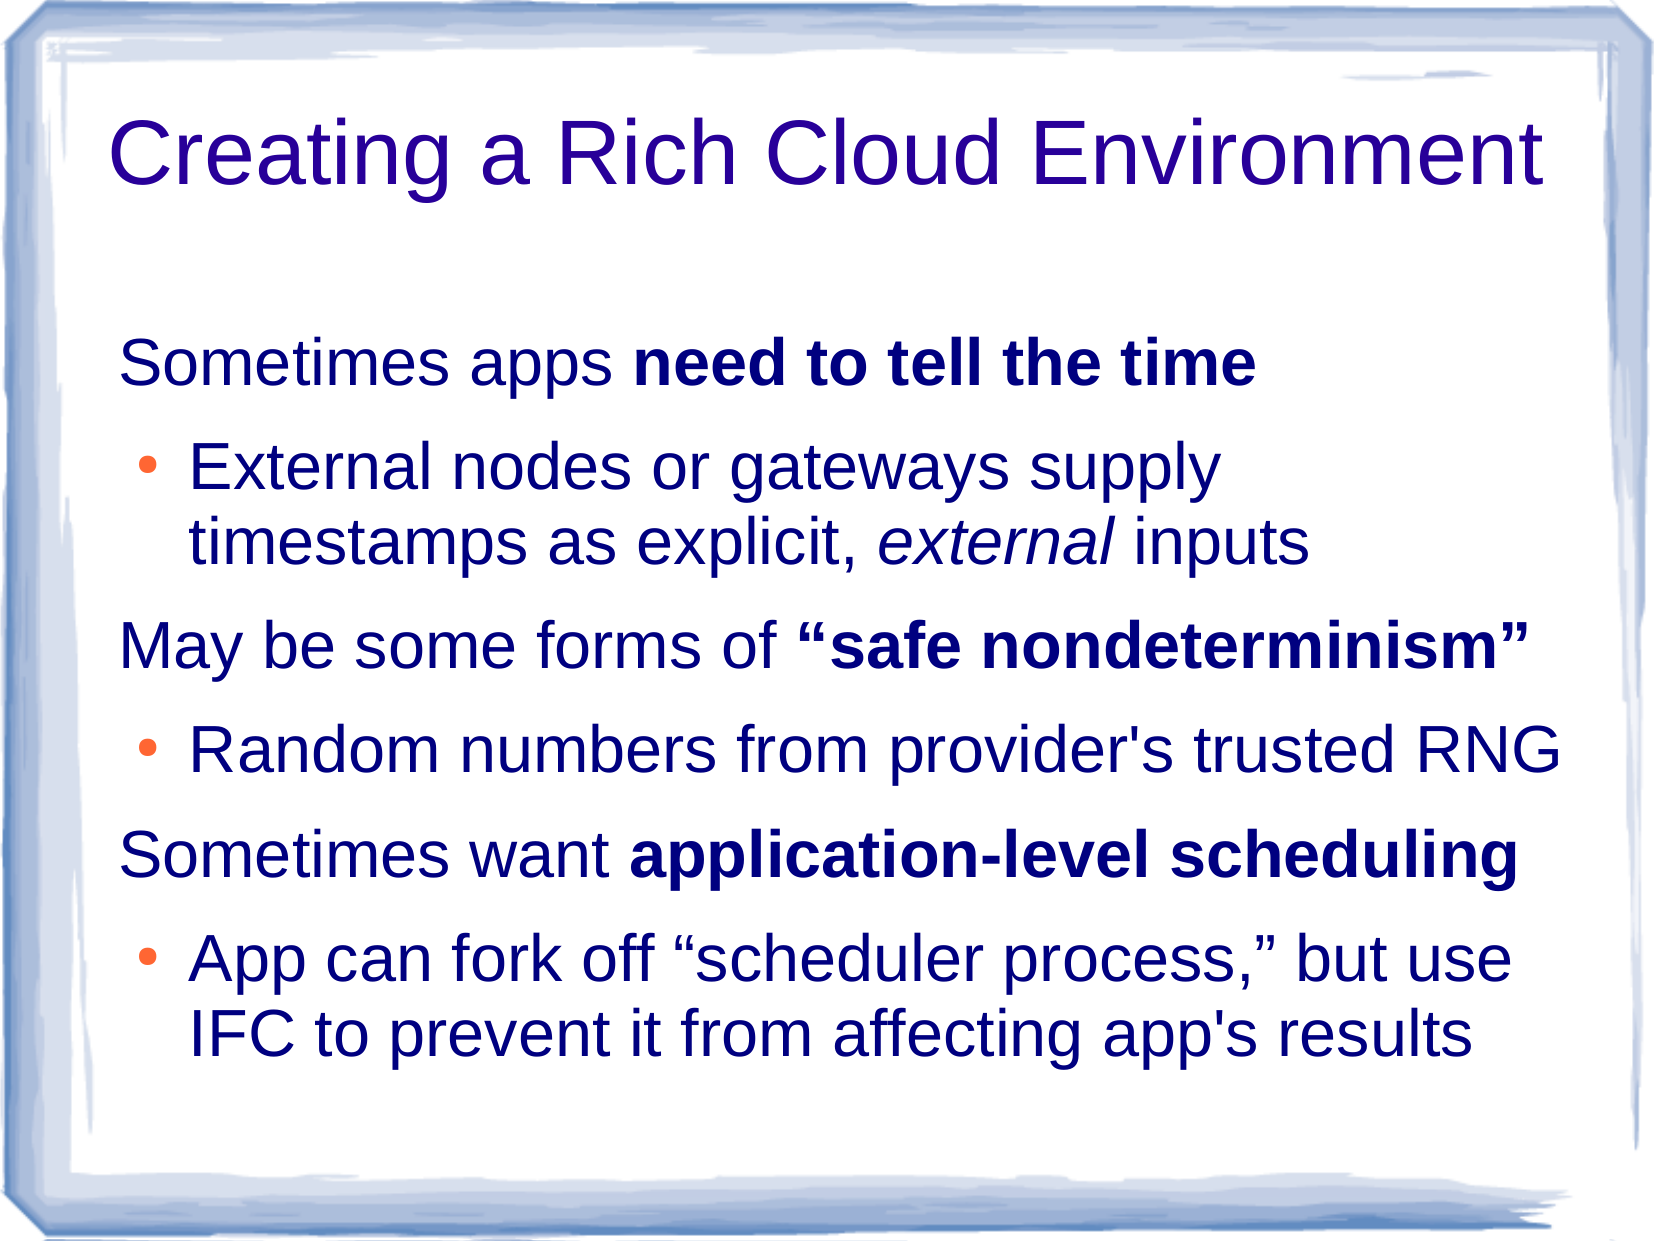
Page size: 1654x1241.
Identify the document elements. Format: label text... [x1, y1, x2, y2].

list Sometimes apps need to tell the time External nodes or gateways supply timestamps as explicit, external inputs May be some forms of “safe nondeterminism” Random numbers from provider's trusted RNG Sometimes want application-level scheduling App can fork off “scheduler process,” but use IFC to prevent it from affecting app's results [118, 324, 1571, 1069]
title Creating a Rich Cloud Environment [82, 56, 1571, 250]
picture [0, 0, 1654, 1241]
